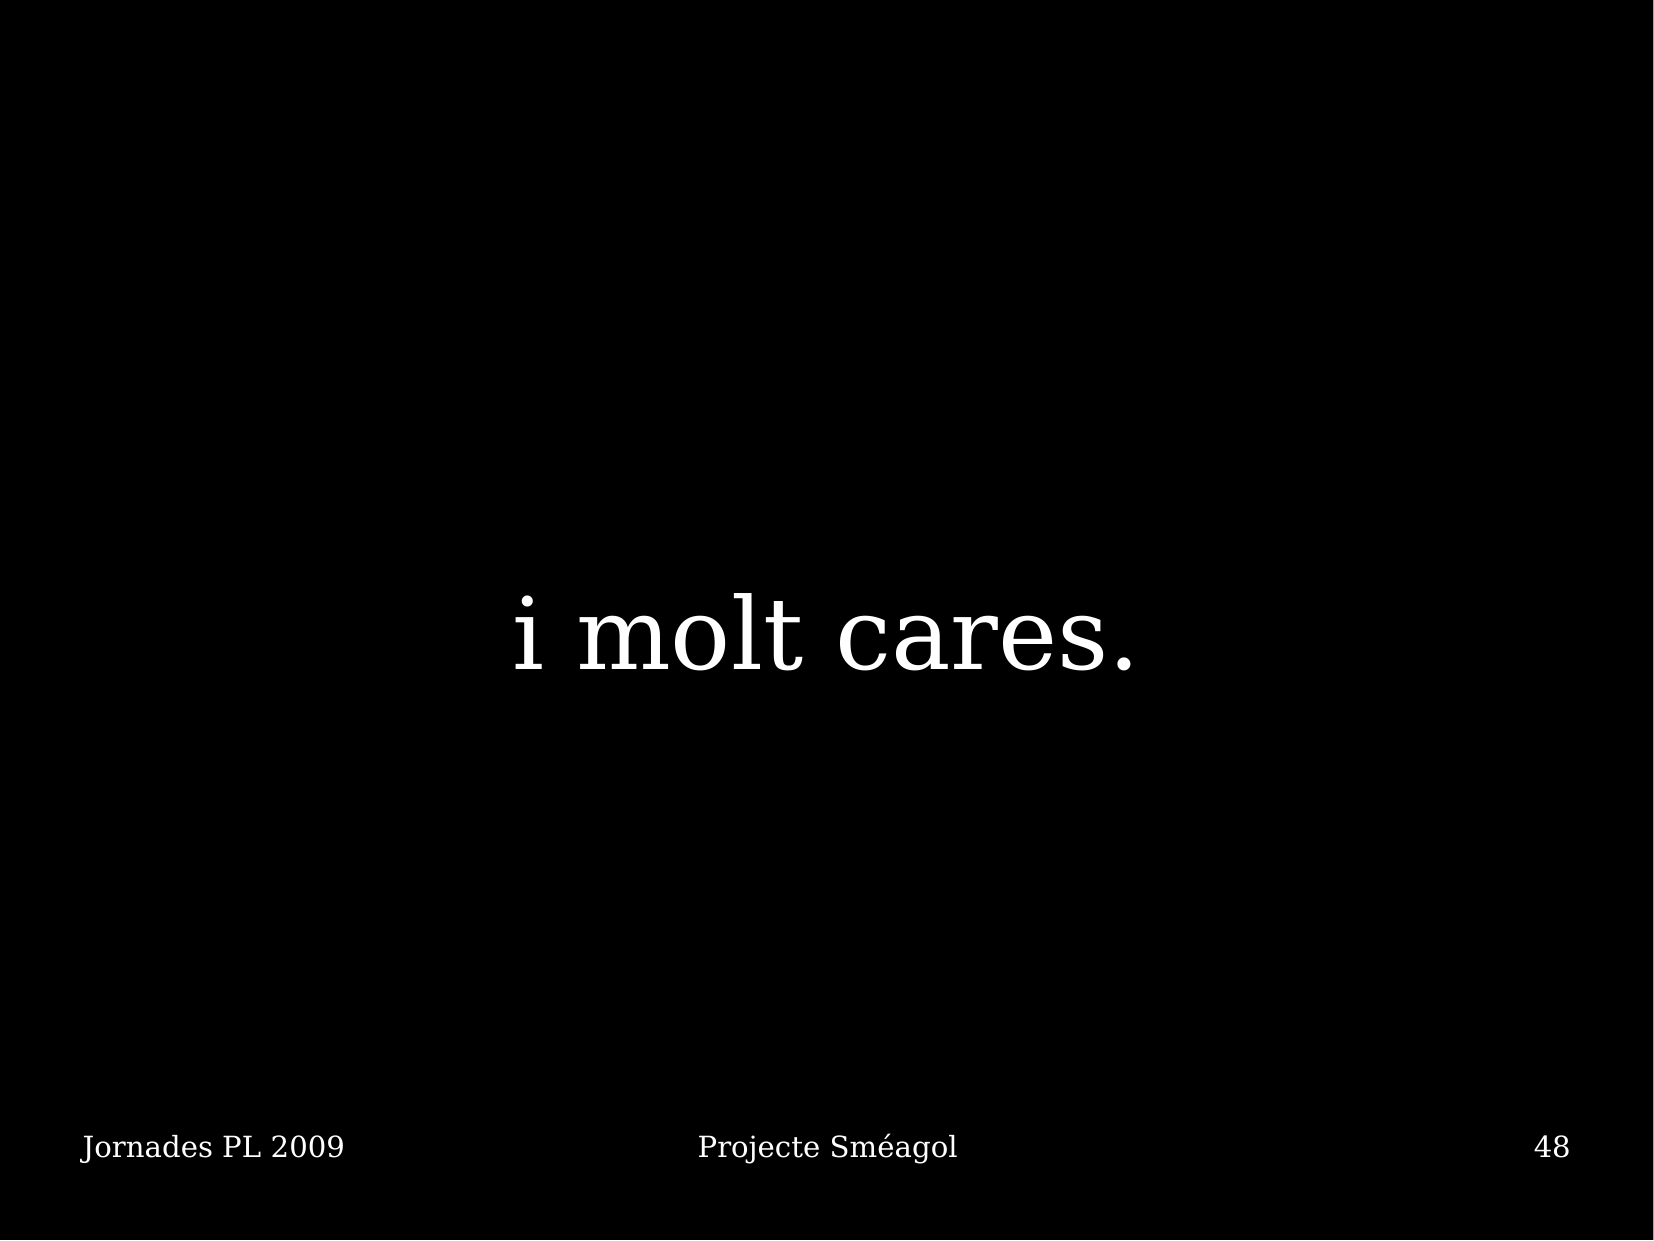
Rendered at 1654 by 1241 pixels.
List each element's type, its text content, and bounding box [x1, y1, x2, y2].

title i molt cares. [59, 529, 1595, 711]
